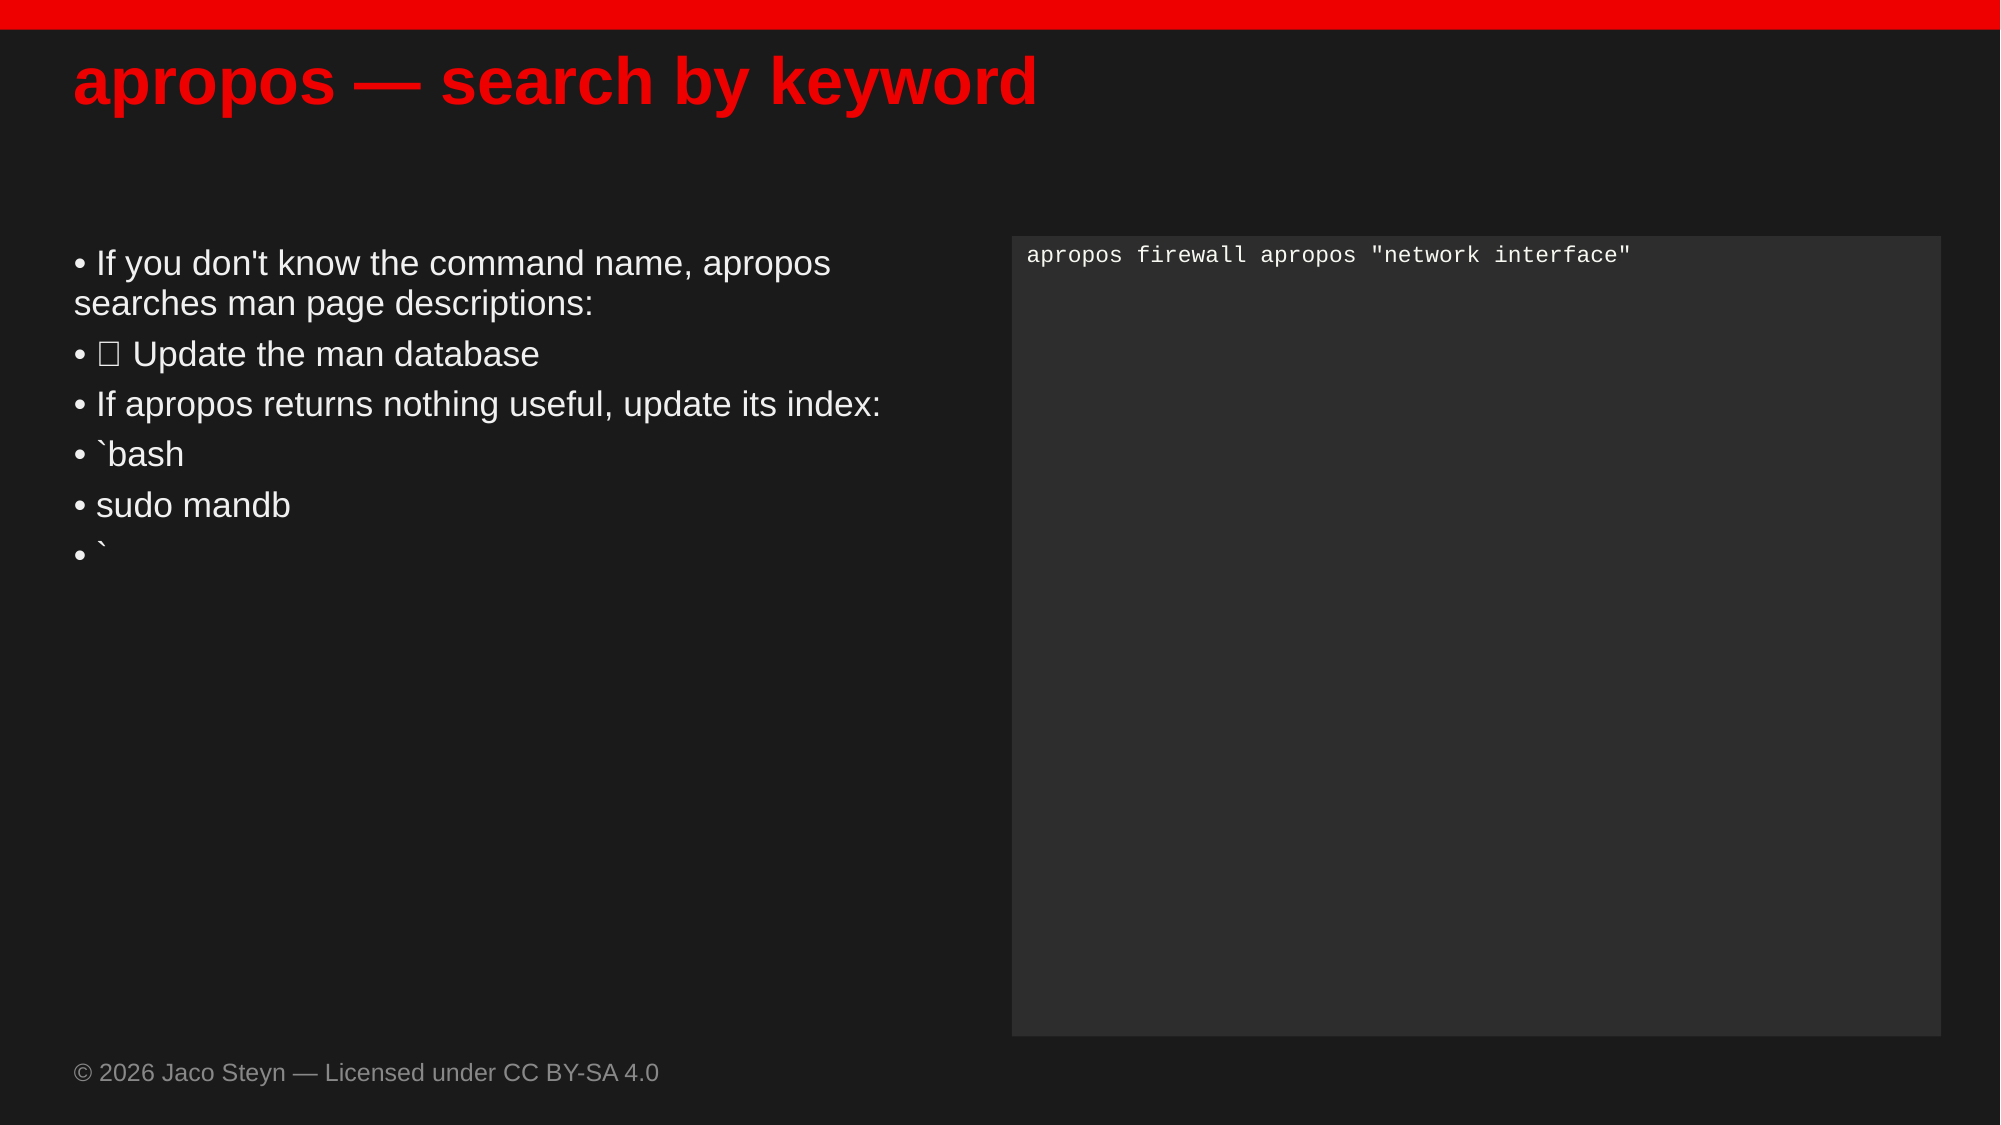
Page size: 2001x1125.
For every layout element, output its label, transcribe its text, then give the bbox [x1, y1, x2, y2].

text_box apropos firewall apropos "network interface" [1011, 236, 1942, 1037]
text_box © 2026 Jaco Steyn — Licensed under CC BY-SA 4.0 [59, 1051, 1942, 1093]
text_box apropos — search by keyword [59, 36, 1942, 208]
text_box [0, 0, 2001, 30]
text_box • If you don't know the command name, apropos searches man page descriptions: • 💡 Update the man database • If apropos returns nothing useful, update its index: • `bash • sudo mandb • ` [59, 236, 989, 1037]
